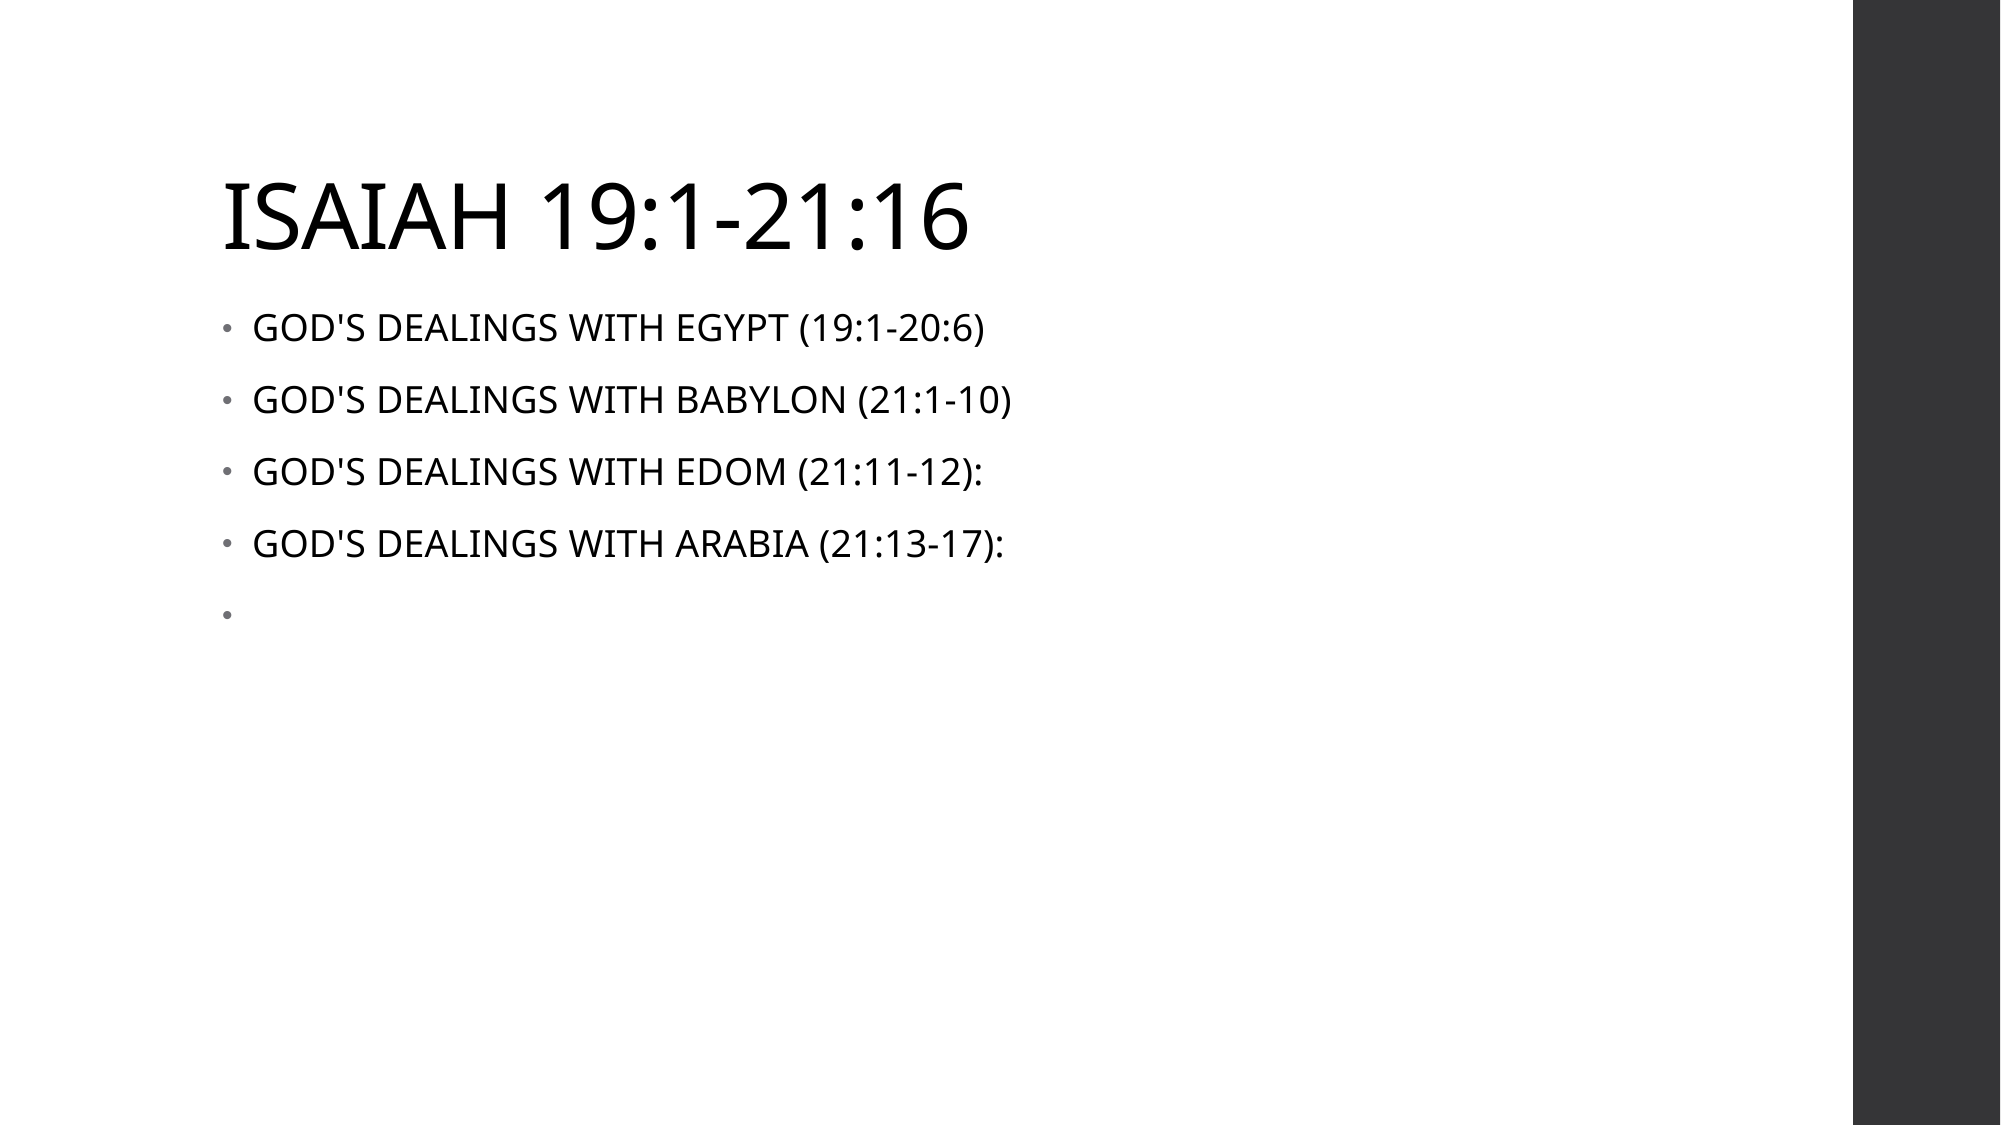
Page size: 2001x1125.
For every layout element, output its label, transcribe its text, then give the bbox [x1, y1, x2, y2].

title ISAIAH 19:1-21:16 [206, 60, 1797, 278]
list GOD'S DEALINGS WITH EGYPT (19:1-20:6) GOD'S DEALINGS WITH BABYLON (21:1-10) GOD'S DEALINGS WITH EDOM (21:11-12): GOD'S DEALINGS WITH ARABIA (21:13-17): [206, 299, 1617, 1014]
